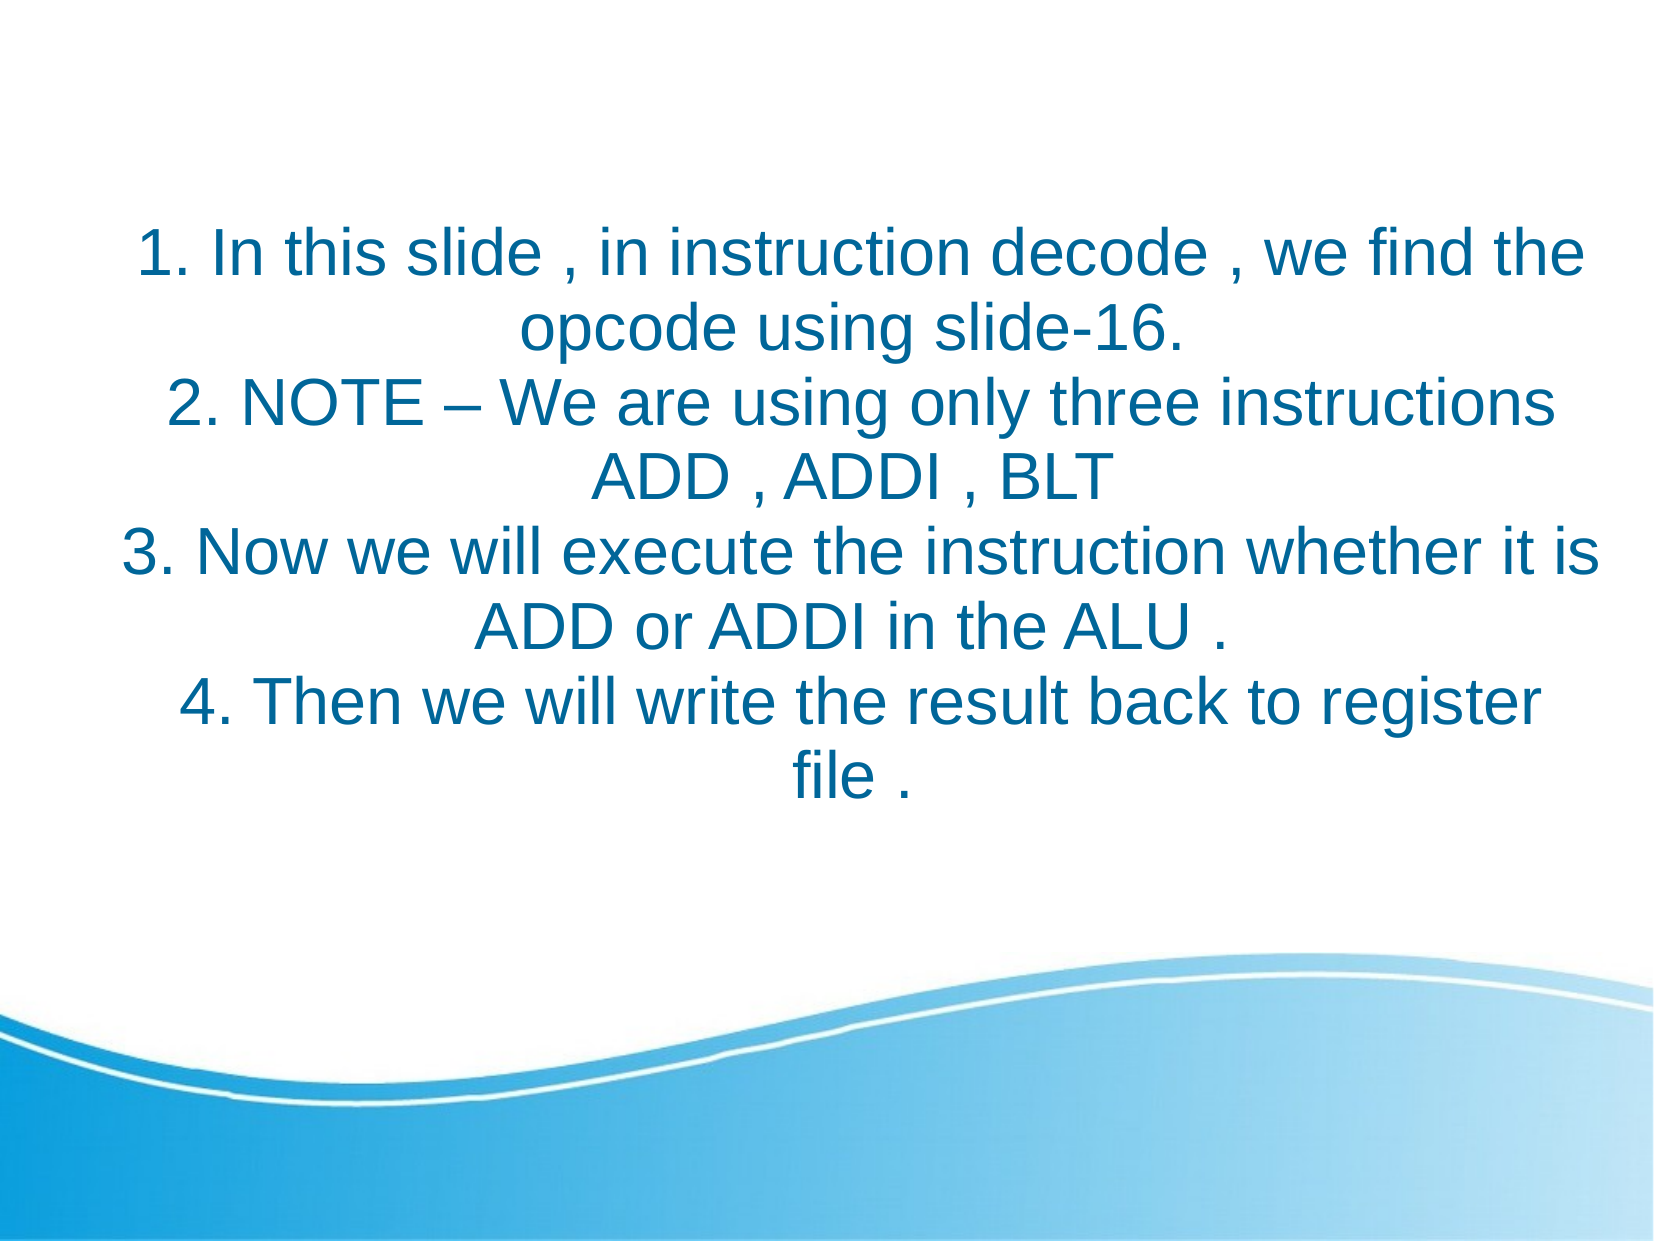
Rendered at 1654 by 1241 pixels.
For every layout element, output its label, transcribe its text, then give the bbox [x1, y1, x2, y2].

title 1. In this slide , in instruction decode , we find the opcode using slide-16. 2. NOTE – We are using only three instructions ADD , ADDI , BLT 3. Now we will execute the instruction whether it is ADD or ADDI in the ALU . 4. Then we will write the result back to register file . [118, 158, 1607, 945]
picture [0, 952, 1654, 1241]
